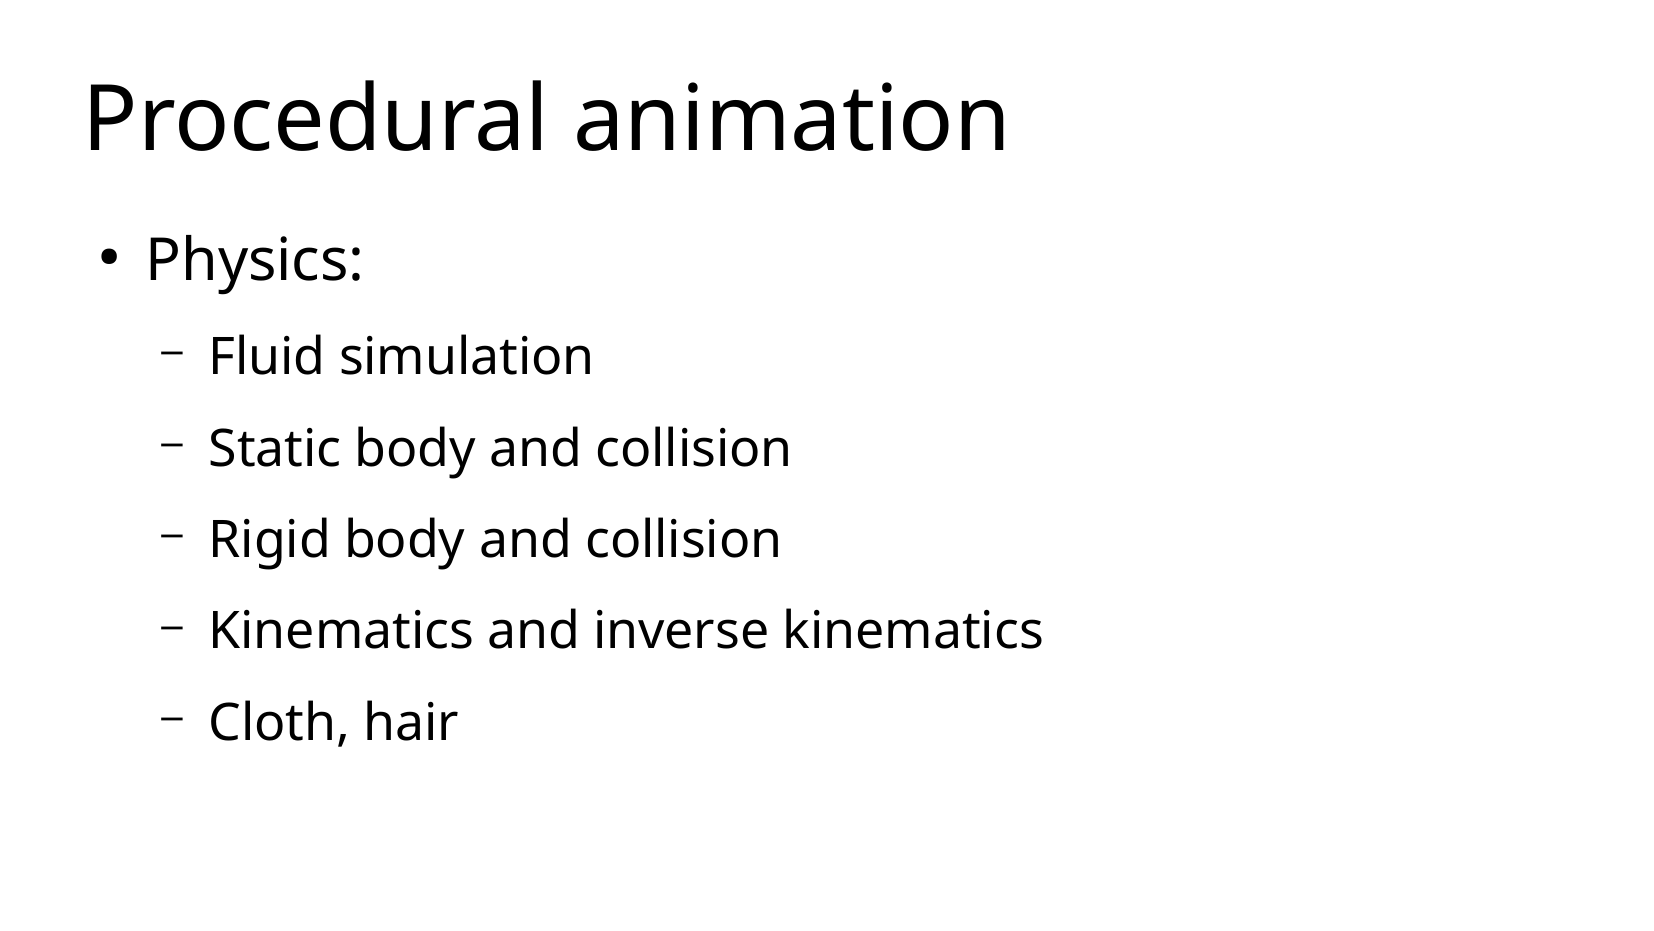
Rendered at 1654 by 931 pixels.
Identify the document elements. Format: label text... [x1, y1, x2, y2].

title Procedural animation [82, 37, 1571, 193]
list Physics: Fluid simulation Static body and collision Rigid body and collision Kinematics and inverse kinematics Cloth, hair [82, 217, 1571, 758]
